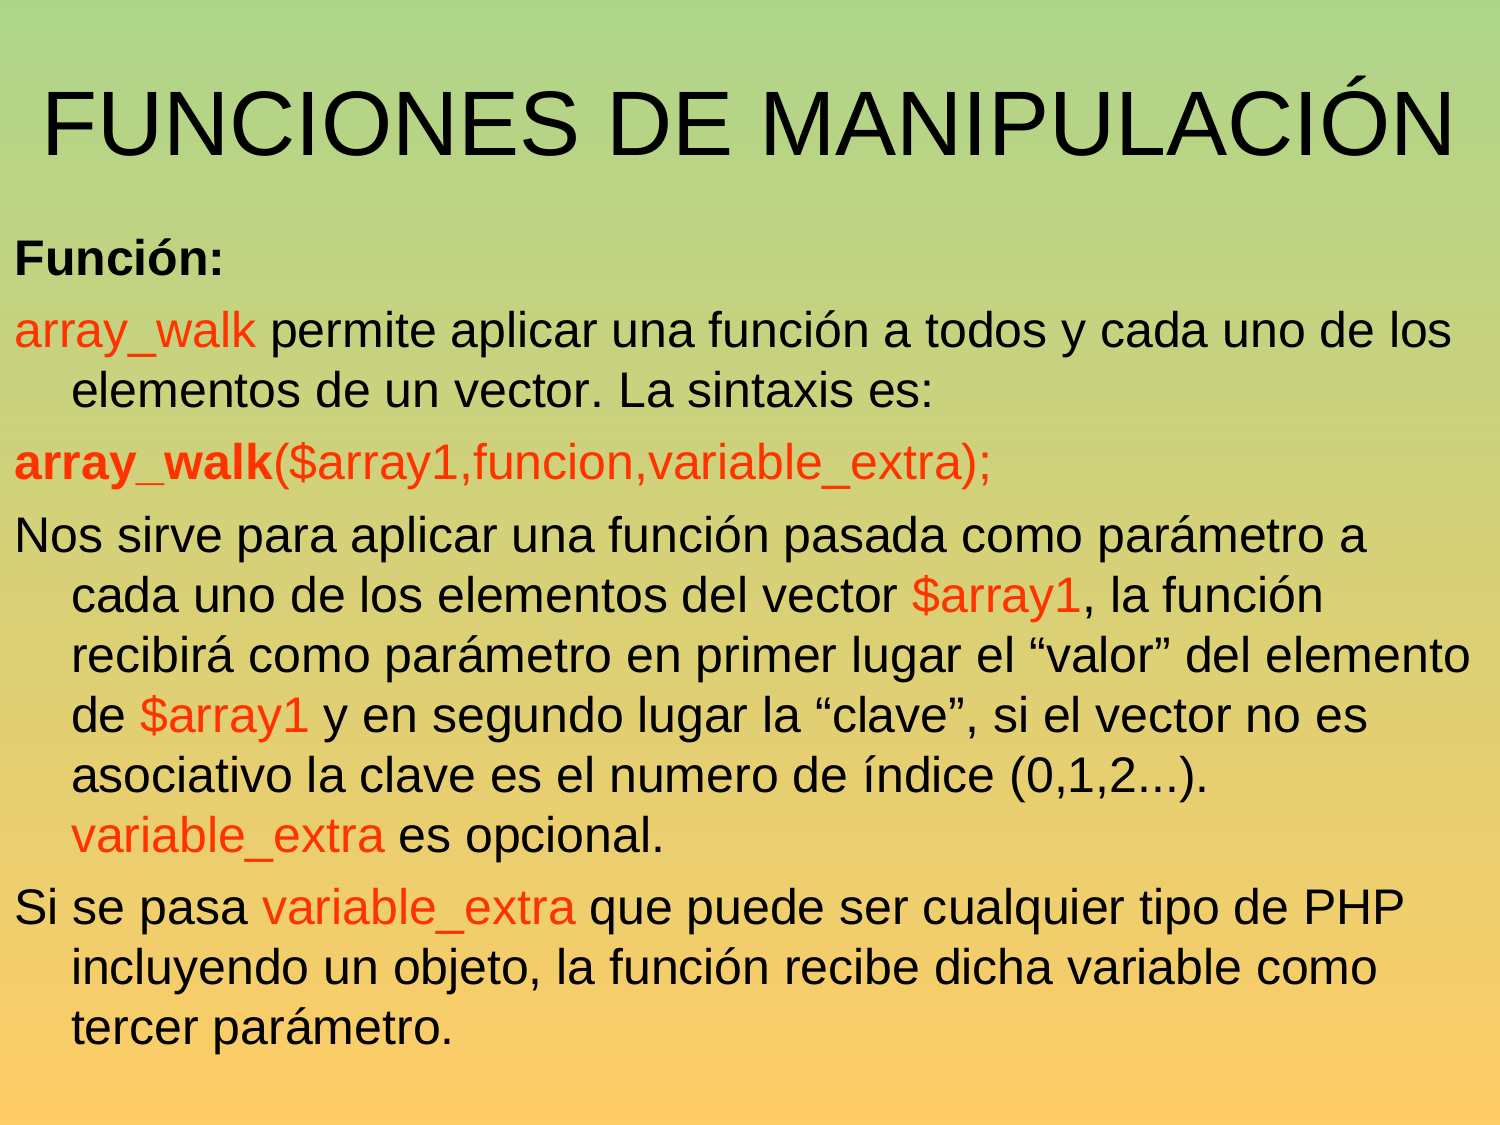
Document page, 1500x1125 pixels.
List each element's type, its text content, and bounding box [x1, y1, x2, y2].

title FUNCIONES DE MANIPULACIÓN [0, 0, 1500, 238]
list Función: array_walk permite aplicar una función a todos y cada uno de los elementos de un vector. La sintaxis es: array_walk($array1,funcion,variable_extra); Nos sirve para aplicar una función pasada como parámetro a cada uno de los elementos del vector $array1, la función recibirá como parámetro en primer lugar el “valor” del elemento de $array1 y en segundo lugar la “clave”, si el vector no es asociativo la clave es el numero de índice (0,1,2...). variable_extra es opcional. Si se pasa variable_extra que puede ser cualquier tipo de PHP incluyendo un objeto, la función recibe dicha variable como tercer parámetro. [0, 238, 1500, 1125]
